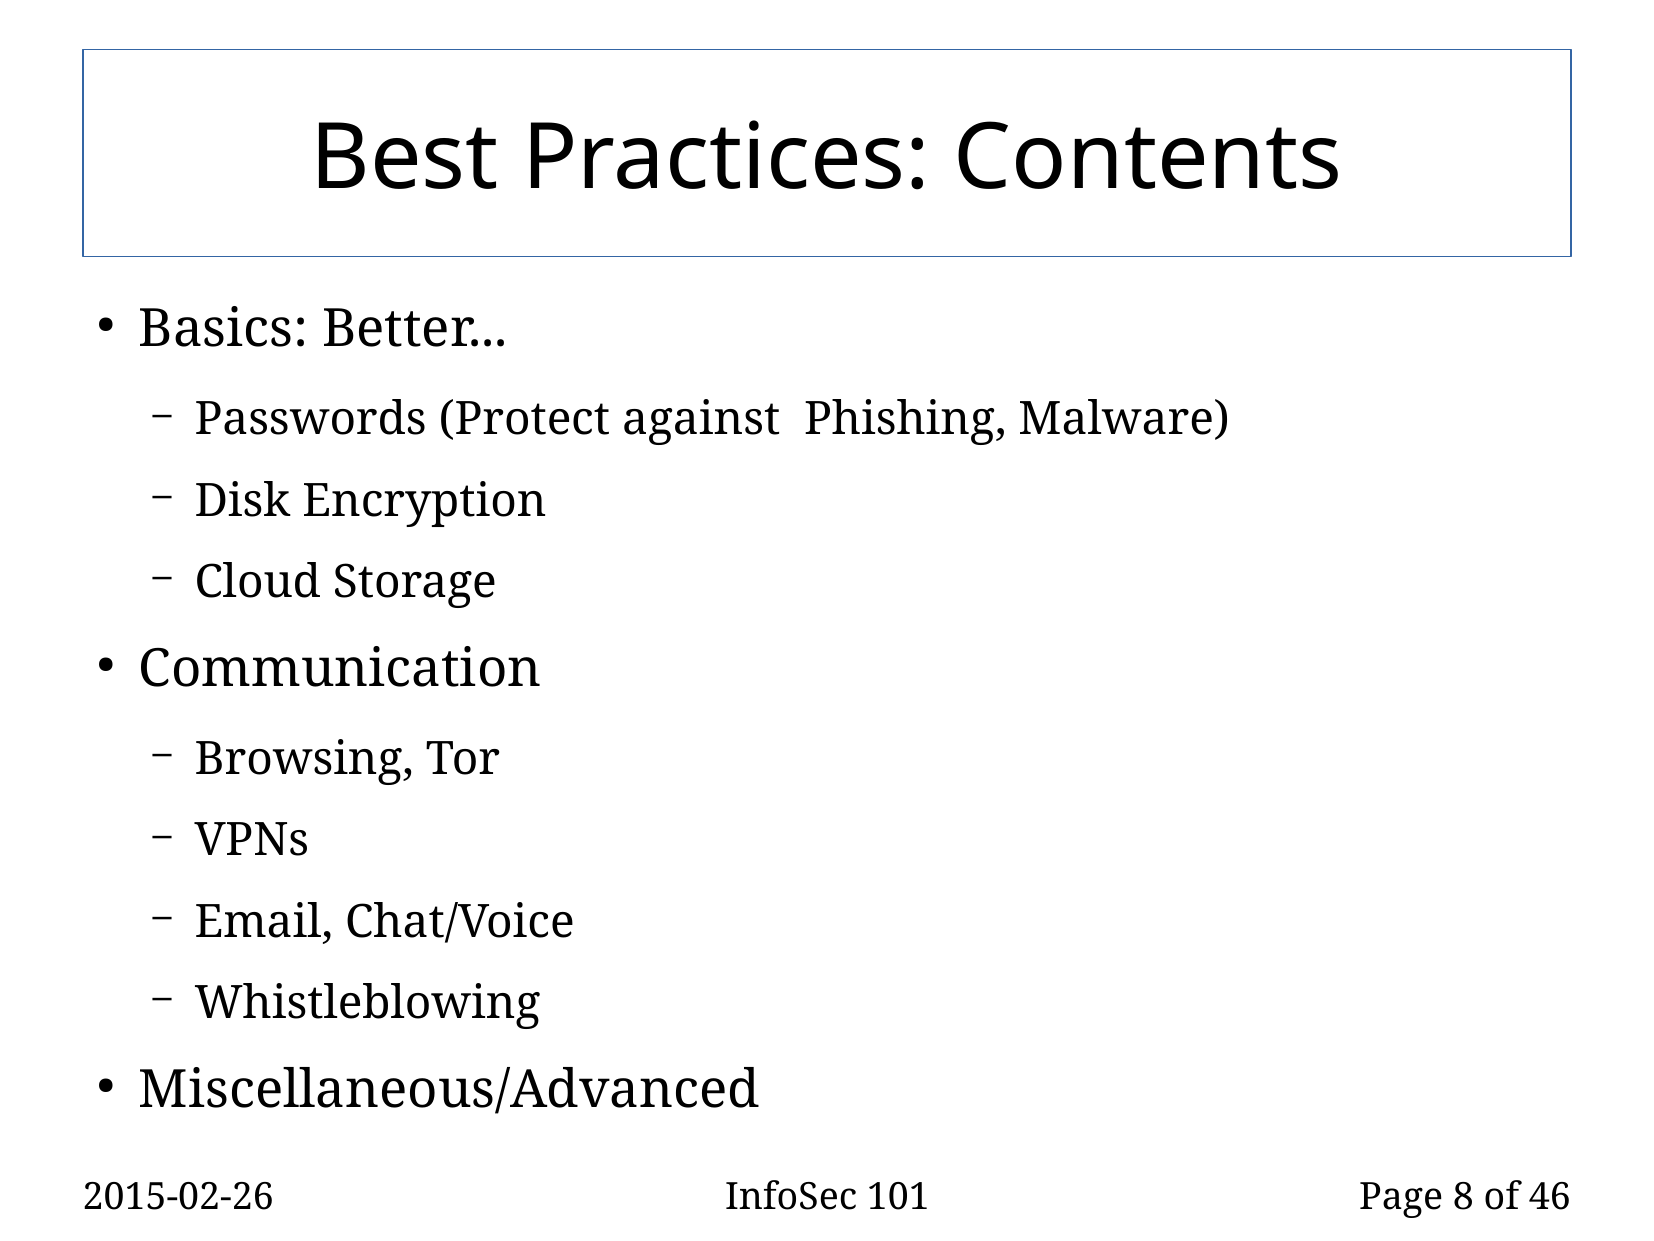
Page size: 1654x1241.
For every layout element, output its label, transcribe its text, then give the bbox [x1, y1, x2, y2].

list Basics: Better... Passwords (Protect against Phishing, Malware) Disk Encryption Cloud Storage Communication Browsing, Tor VPNs Email, Chat/Voice Whistleblowing Miscellaneous/Advanced [82, 290, 1571, 1126]
title Best Practices: Contents [82, 49, 1571, 257]
